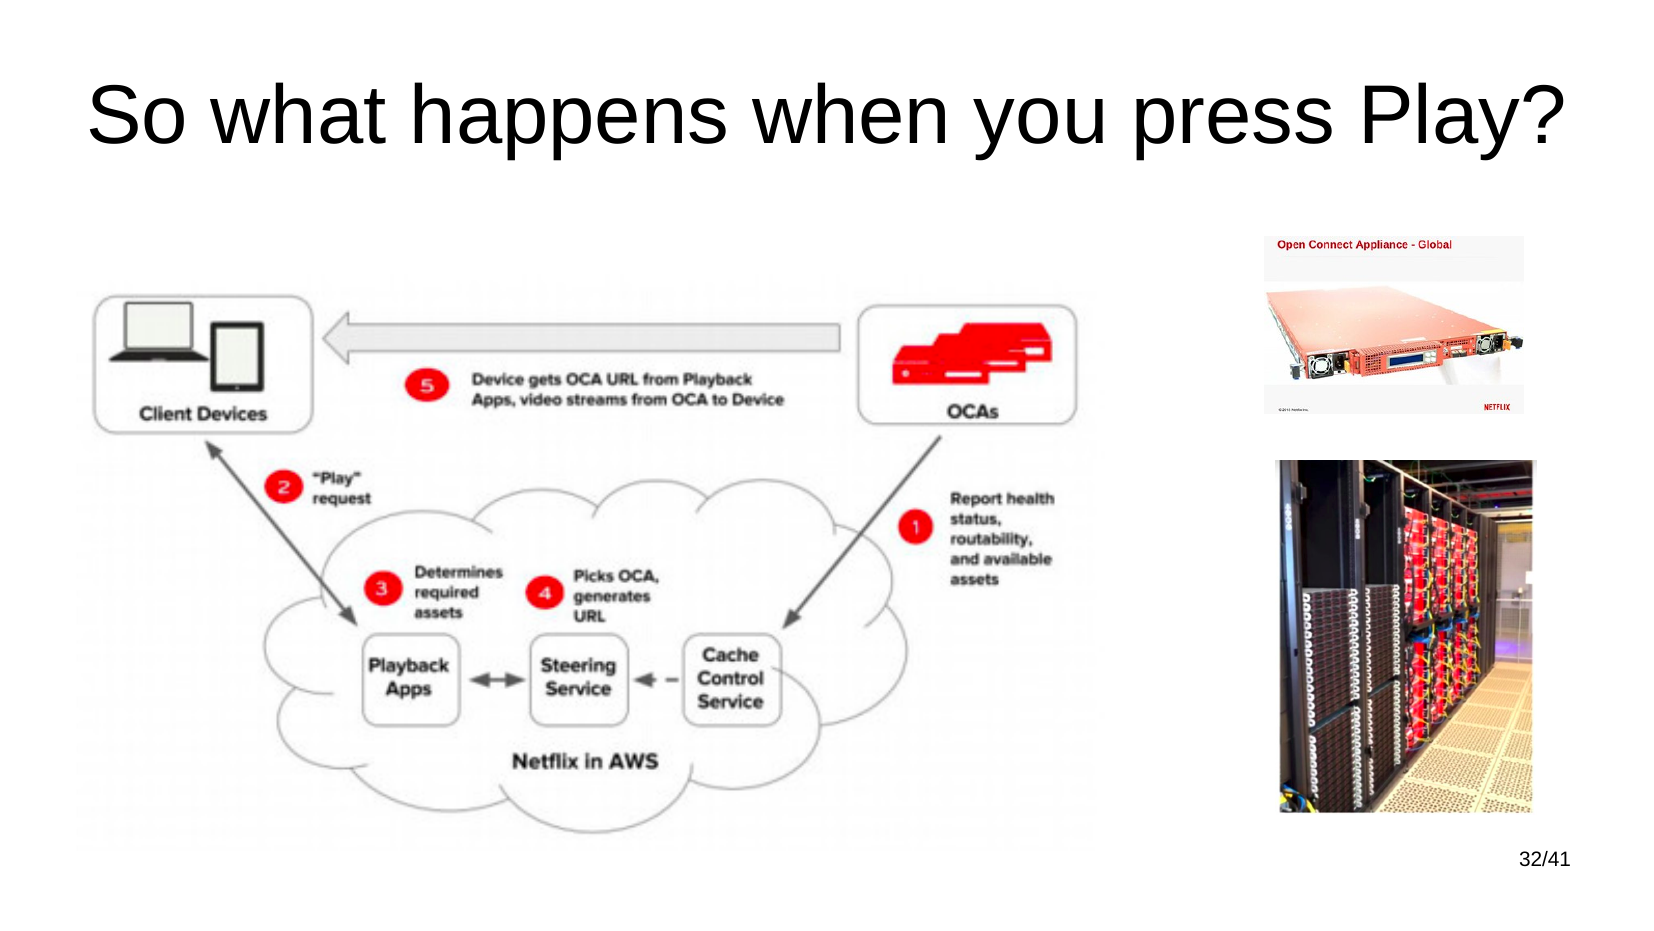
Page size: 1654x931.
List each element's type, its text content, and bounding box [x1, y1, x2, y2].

picture [76, 259, 1111, 851]
picture [1275, 460, 1537, 815]
picture [1264, 236, 1524, 414]
title So what happens when you press Play? [82, 37, 1571, 193]
